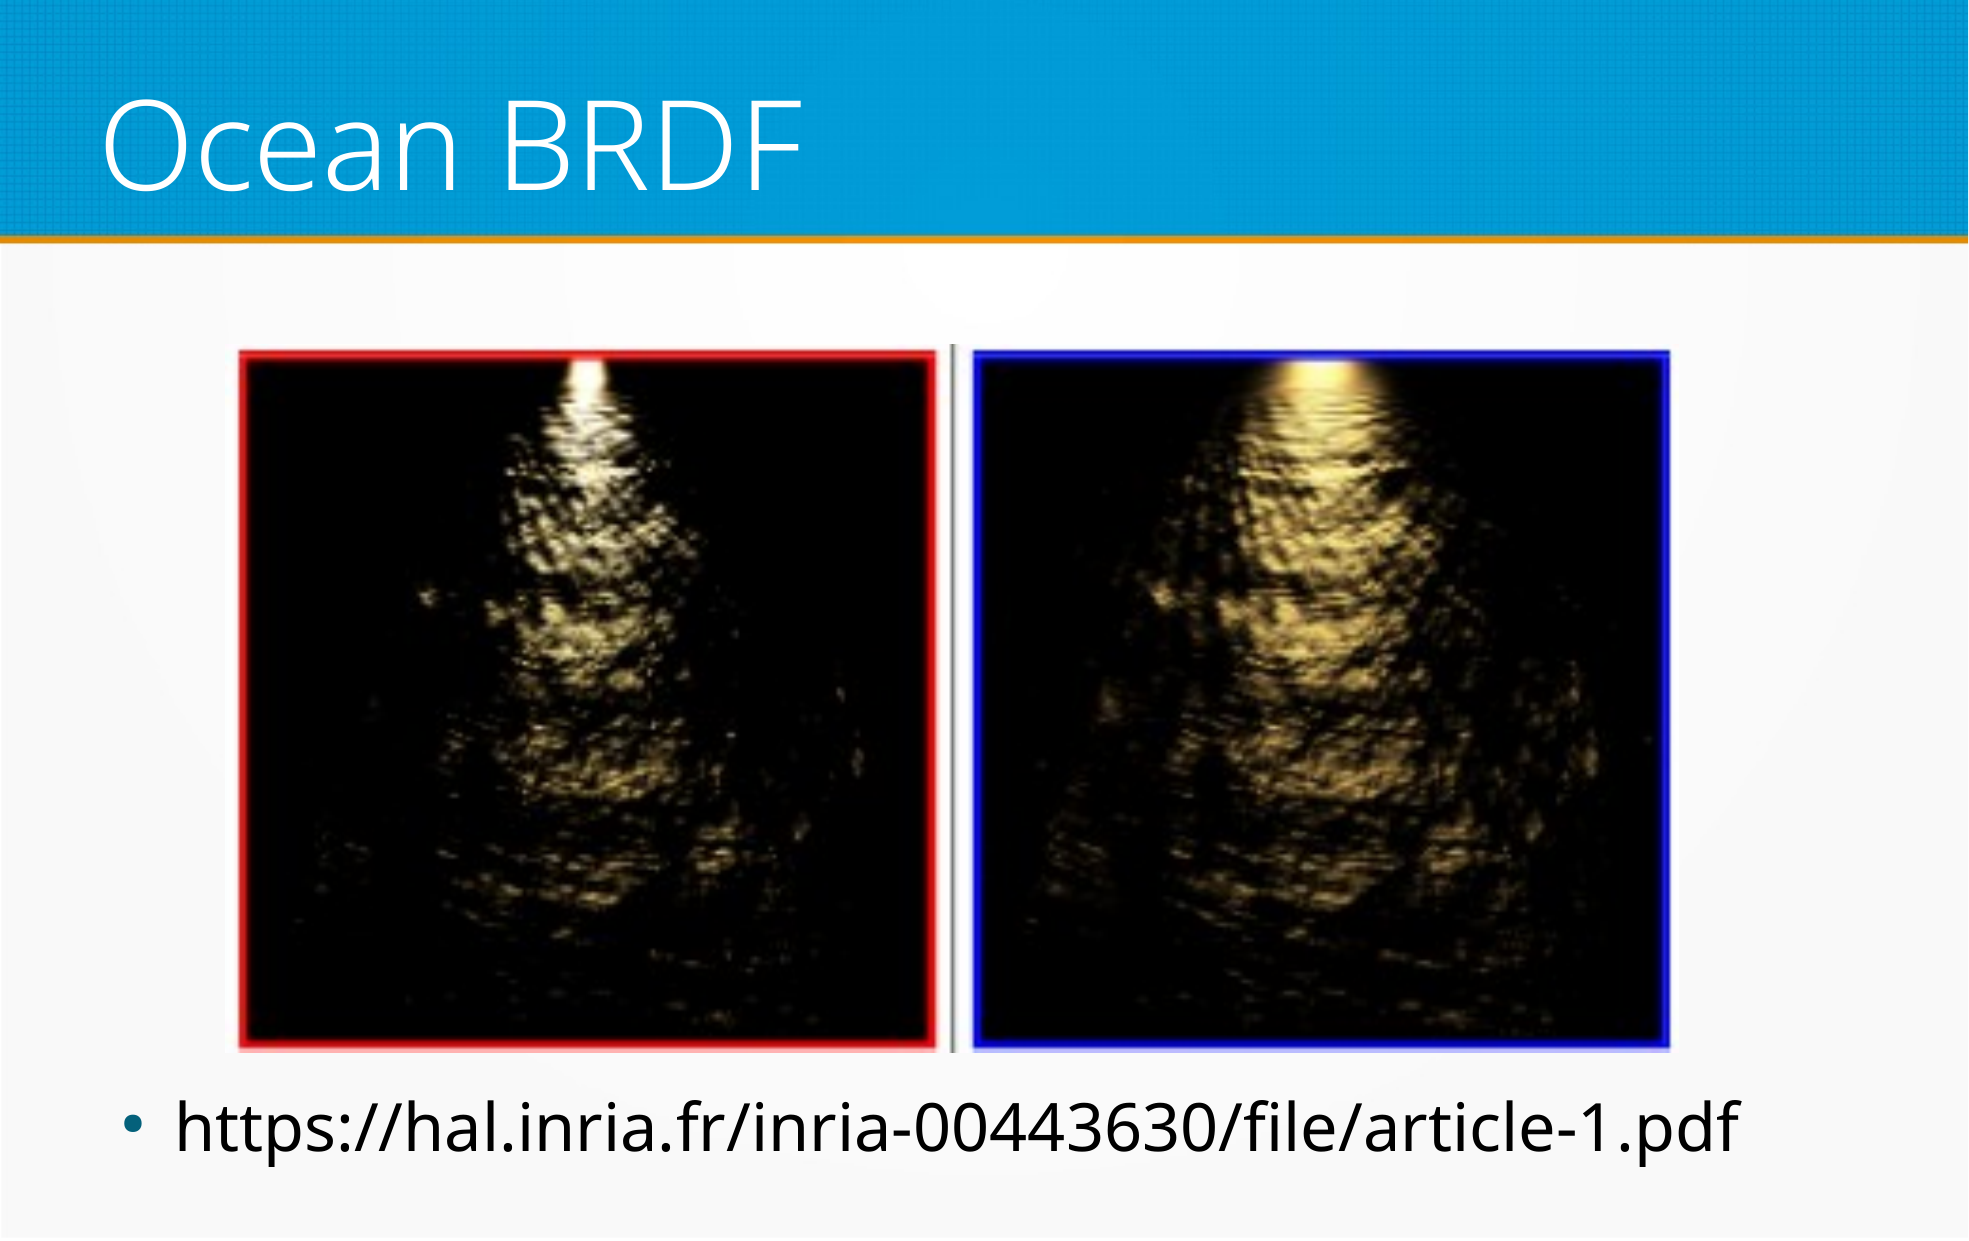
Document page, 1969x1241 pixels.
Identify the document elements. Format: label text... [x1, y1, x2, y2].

picture [0, 233, 1969, 1241]
title Ocean BRDF [98, 19, 1870, 228]
list https://hal.inria.fr/inria-00443630/file/article-1.pdf [103, 1080, 1865, 1241]
